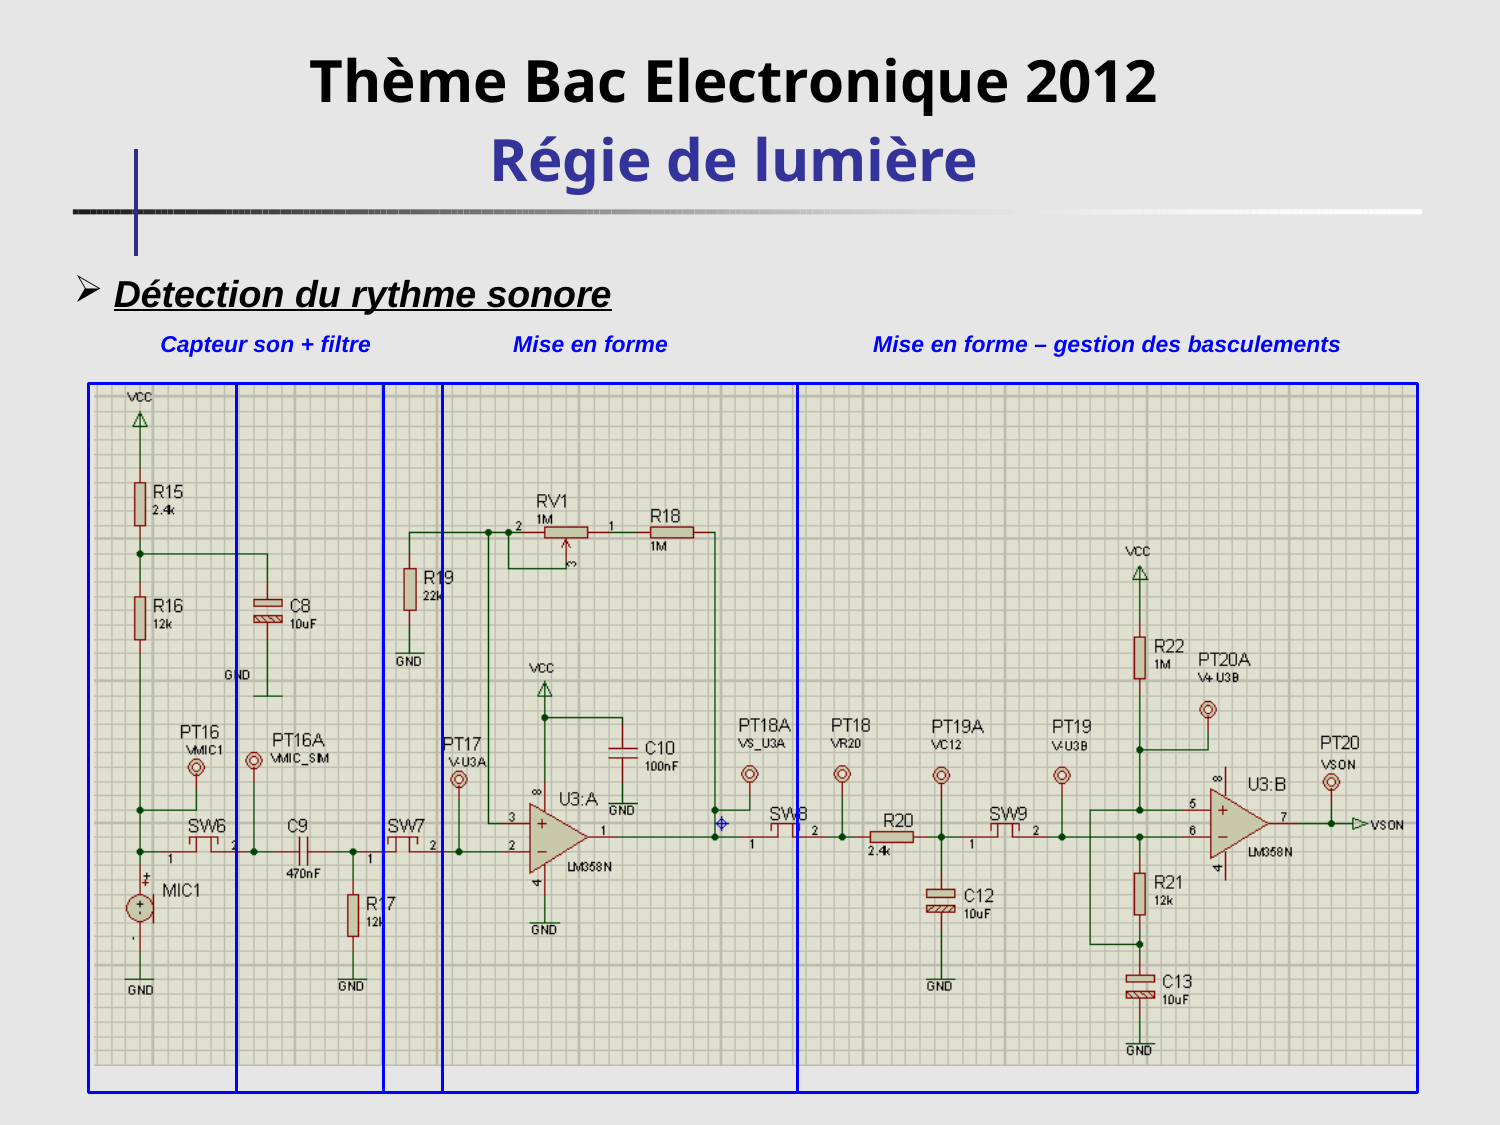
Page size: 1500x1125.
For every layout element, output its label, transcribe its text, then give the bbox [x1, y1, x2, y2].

text_box Capteur son + filtre [88, 324, 383, 366]
picture [385, 385, 441, 1066]
text_box Thème Bac Electronique 2012 Régie de lumière [263, 32, 1206, 190]
text_box Détection du rythme sonore [59, 265, 1447, 366]
text_box [138, 209, 1422, 215]
picture [238, 385, 382, 1066]
text_box Mise en forme [383, 324, 798, 366]
text_box Mise en forme – gestion des basculements [797, 324, 1418, 384]
picture [444, 385, 796, 1066]
picture [94, 385, 235, 1066]
text_box [72, 209, 134, 215]
picture [799, 385, 1416, 1066]
